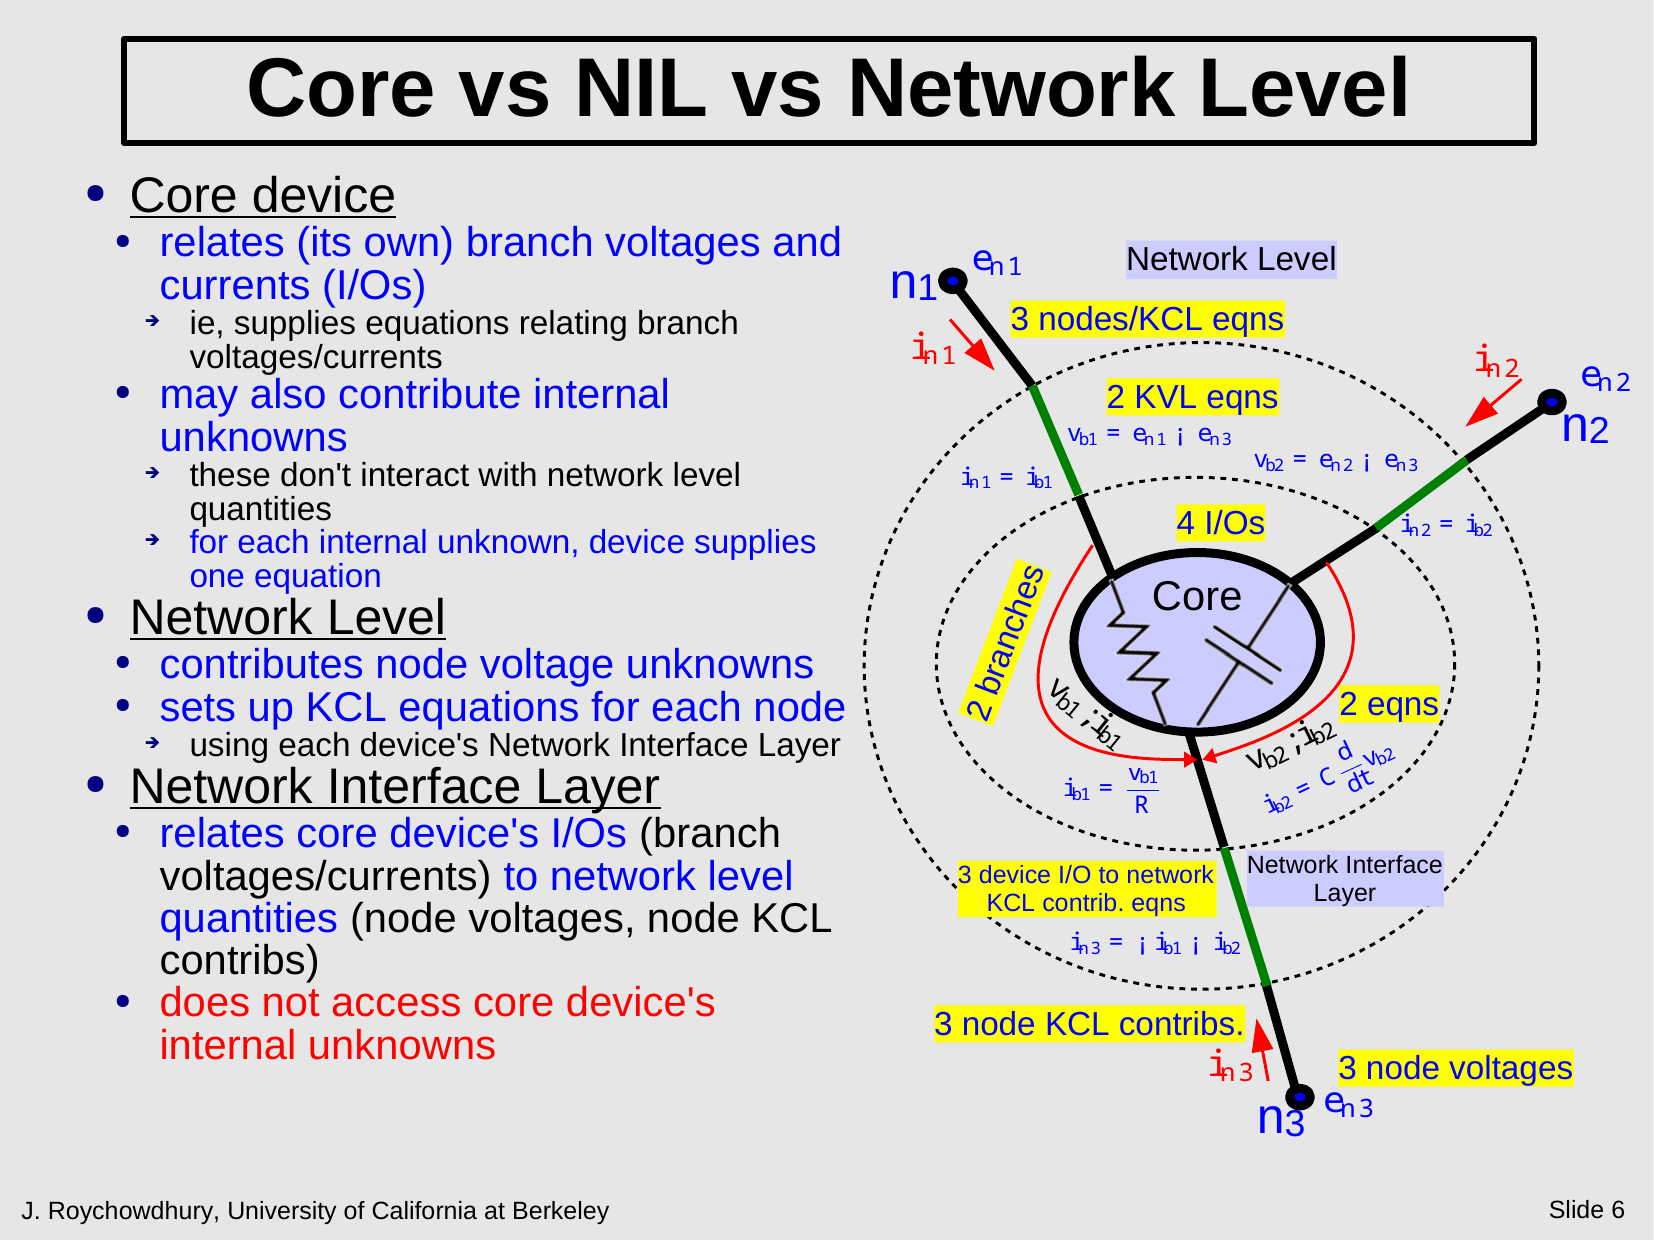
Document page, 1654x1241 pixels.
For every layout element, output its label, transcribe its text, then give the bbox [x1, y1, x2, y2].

picture [1202, 1048, 1259, 1085]
text_box Network Interface Layer [1246, 850, 1444, 907]
text_box 2 branches [958, 559, 1052, 727]
picture [1249, 451, 1420, 474]
text_box [942, 272, 964, 290]
title Core vs NIL vs Network Level [124, 38, 1535, 144]
text_box 3 device I/O to network KCL contrib. eqns [957, 861, 1217, 918]
text_box Core [1267, 634, 1321, 717]
text_box [1306, 1090, 1311, 1105]
text_box 2 KVL eqns [1106, 378, 1279, 416]
picture [1320, 1091, 1377, 1121]
text_box n1 [889, 253, 939, 320]
list Core device relates (its own) branch voltages and currents (I/Os) ie, supplies equations relating branch voltages/currents may also contribute internal unknowns these don't interact with network level quantities for each internal unknown, device supplies one equation Network Level contributes node voltage unknowns sets up KCL equations for each node using each device's Network Interface Layer Network Interface Layer relates core device's I/Os (branch voltages/currents) to network level quantities (node voltages, node KCL contribs) does not access core device's internal unknowns [54, 172, 858, 1073]
picture [957, 466, 1056, 491]
picture [1222, 708, 1404, 833]
picture [1066, 931, 1245, 957]
text_box Network Level [1126, 240, 1338, 280]
text_box 4 I/Os [1176, 504, 1265, 542]
text_box 3 node voltages [1338, 1049, 1574, 1087]
picture [969, 249, 1026, 279]
picture [1468, 343, 1525, 380]
picture [1061, 768, 1162, 817]
text_box 2 eqns [1339, 685, 1440, 723]
text_box [1541, 393, 1561, 411]
picture [1397, 513, 1495, 539]
text_box n2 [1561, 395, 1610, 462]
text_box 3 nodes/KCL eqns [1010, 300, 1285, 338]
text_box Core [1073, 603, 1130, 718]
picture [1577, 365, 1634, 395]
picture [1063, 425, 1234, 448]
text_box n3 [1256, 1088, 1306, 1155]
picture [905, 331, 962, 368]
text_box Core [1135, 552, 1243, 664]
picture [1034, 545, 1340, 759]
text_box 3 node KCL contribs. [934, 1005, 1246, 1043]
